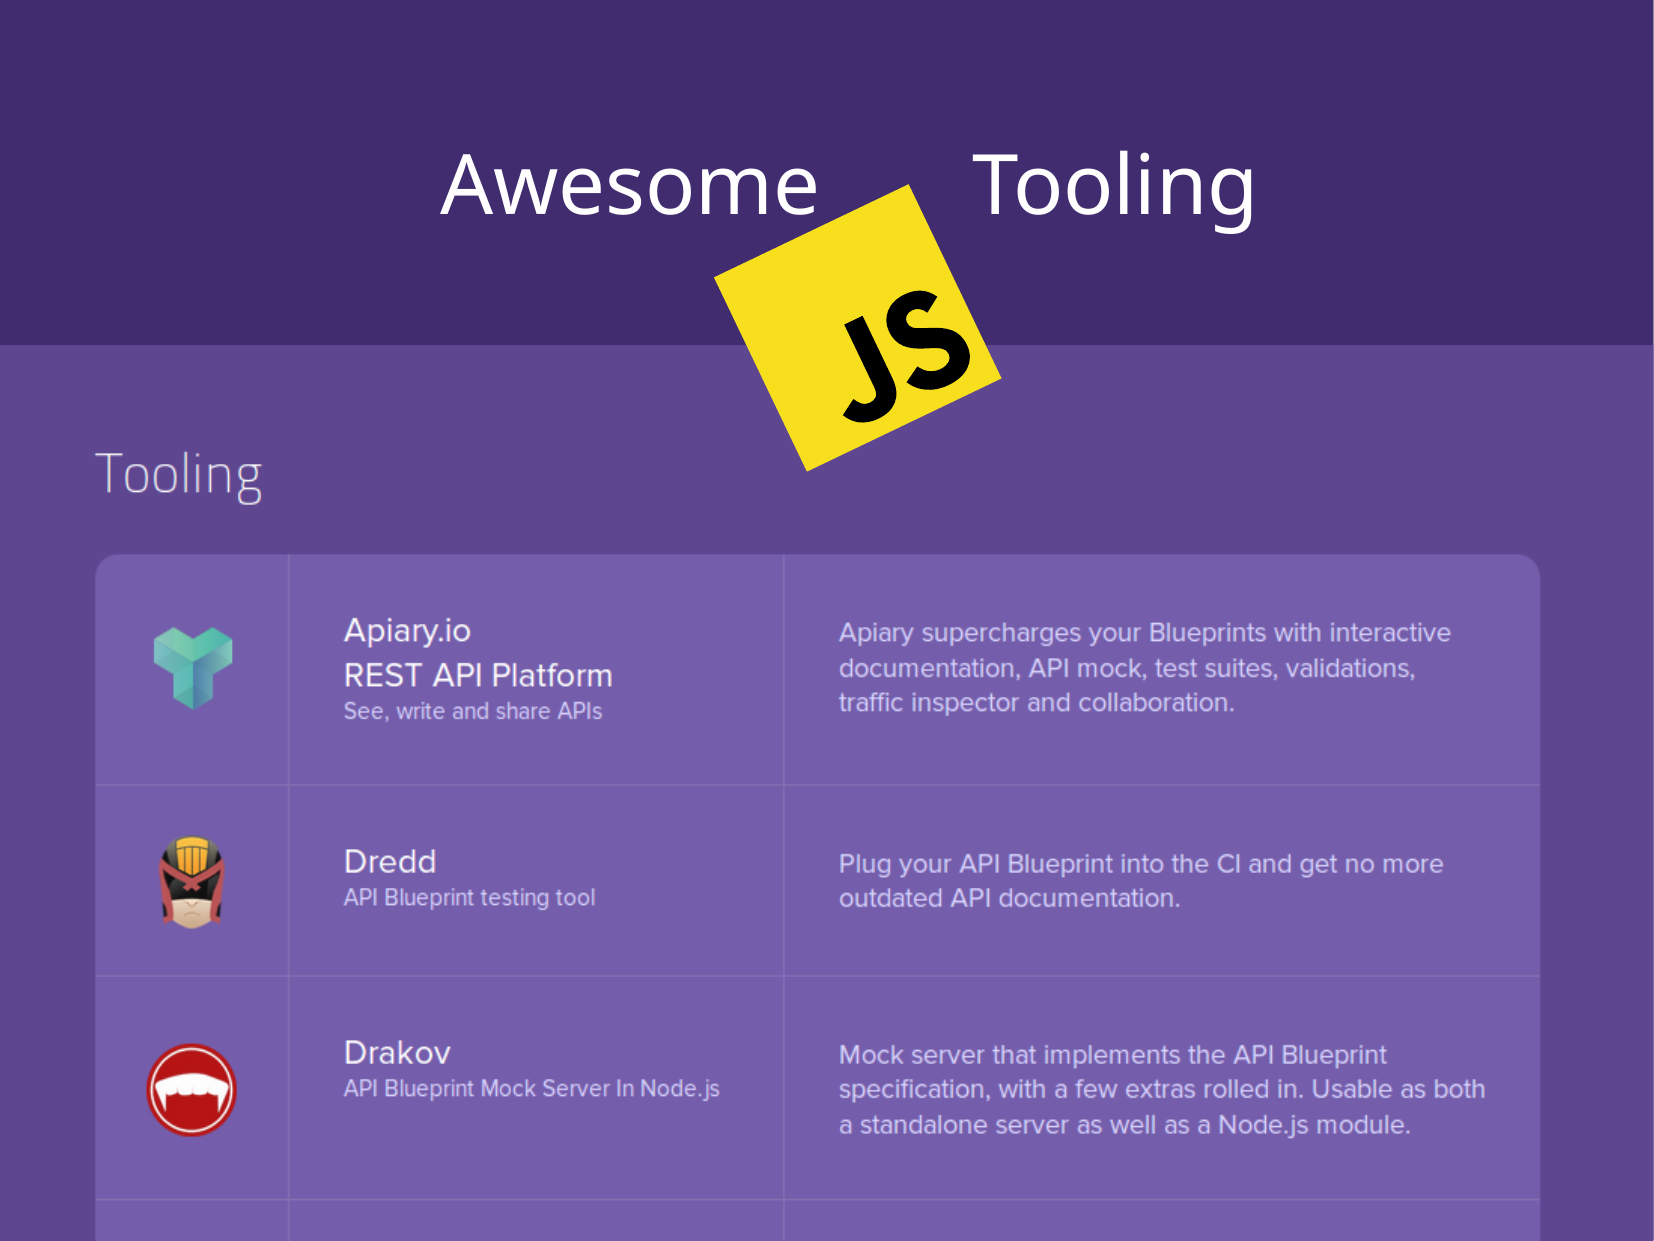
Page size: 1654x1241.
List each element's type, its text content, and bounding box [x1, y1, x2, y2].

text_box [1239, 177, 1244, 207]
text_box [0, 0, 1654, 345]
picture [0, 183, 1654, 1241]
text_box [1239, 209, 1244, 226]
text_box Awesome Tooling [425, 118, 1239, 227]
